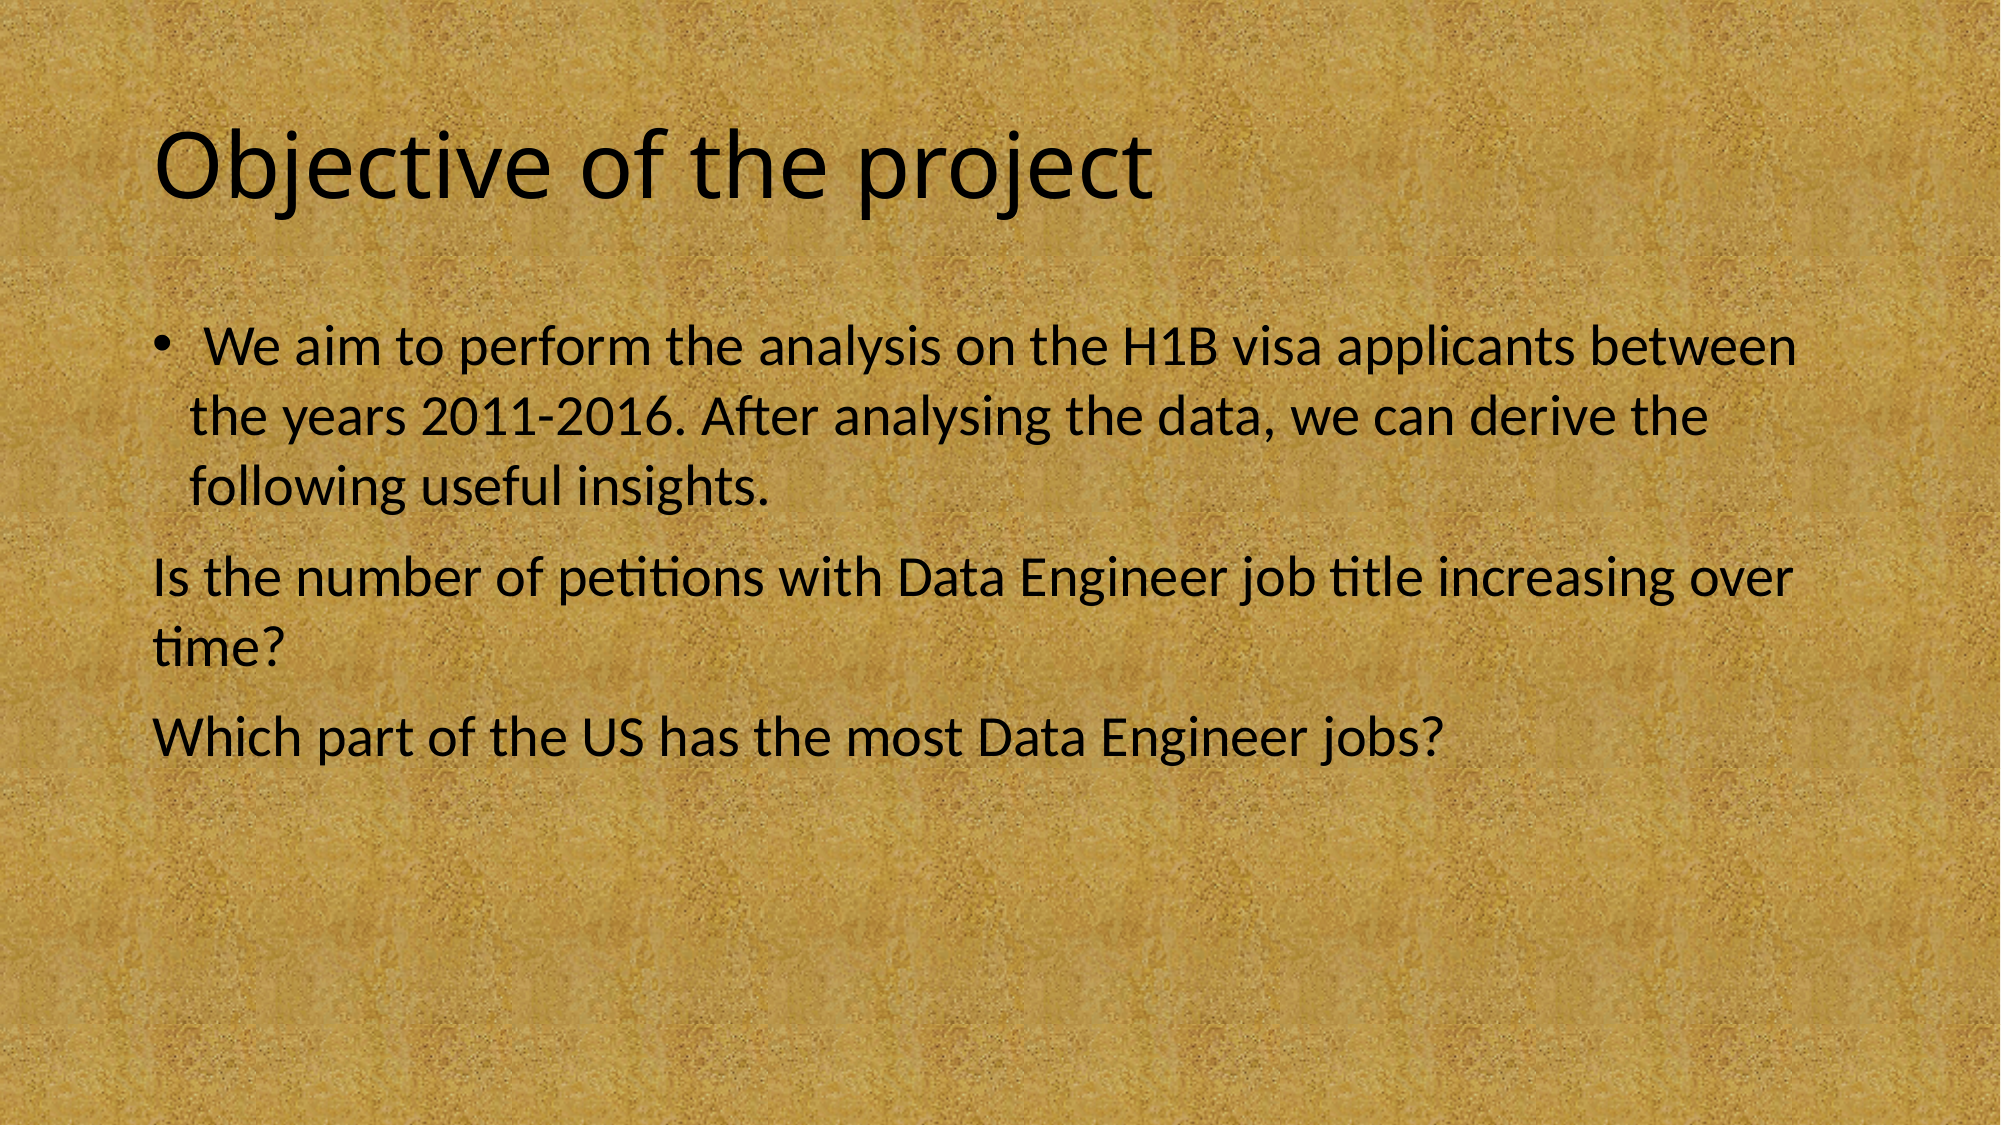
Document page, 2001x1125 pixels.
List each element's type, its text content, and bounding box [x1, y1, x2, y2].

title Objective of the project [137, 59, 1863, 278]
list We aim to perform the analysis on the H1B visa applicants between the years 2011-2016. After analysing the data, we can derive the following useful insights. Is the number of petitions with Data Engineer job title increasing over time? Which part of the US has the most Data Engineer jobs? [137, 299, 1863, 1014]
picture [0, 0, 2001, 1125]
